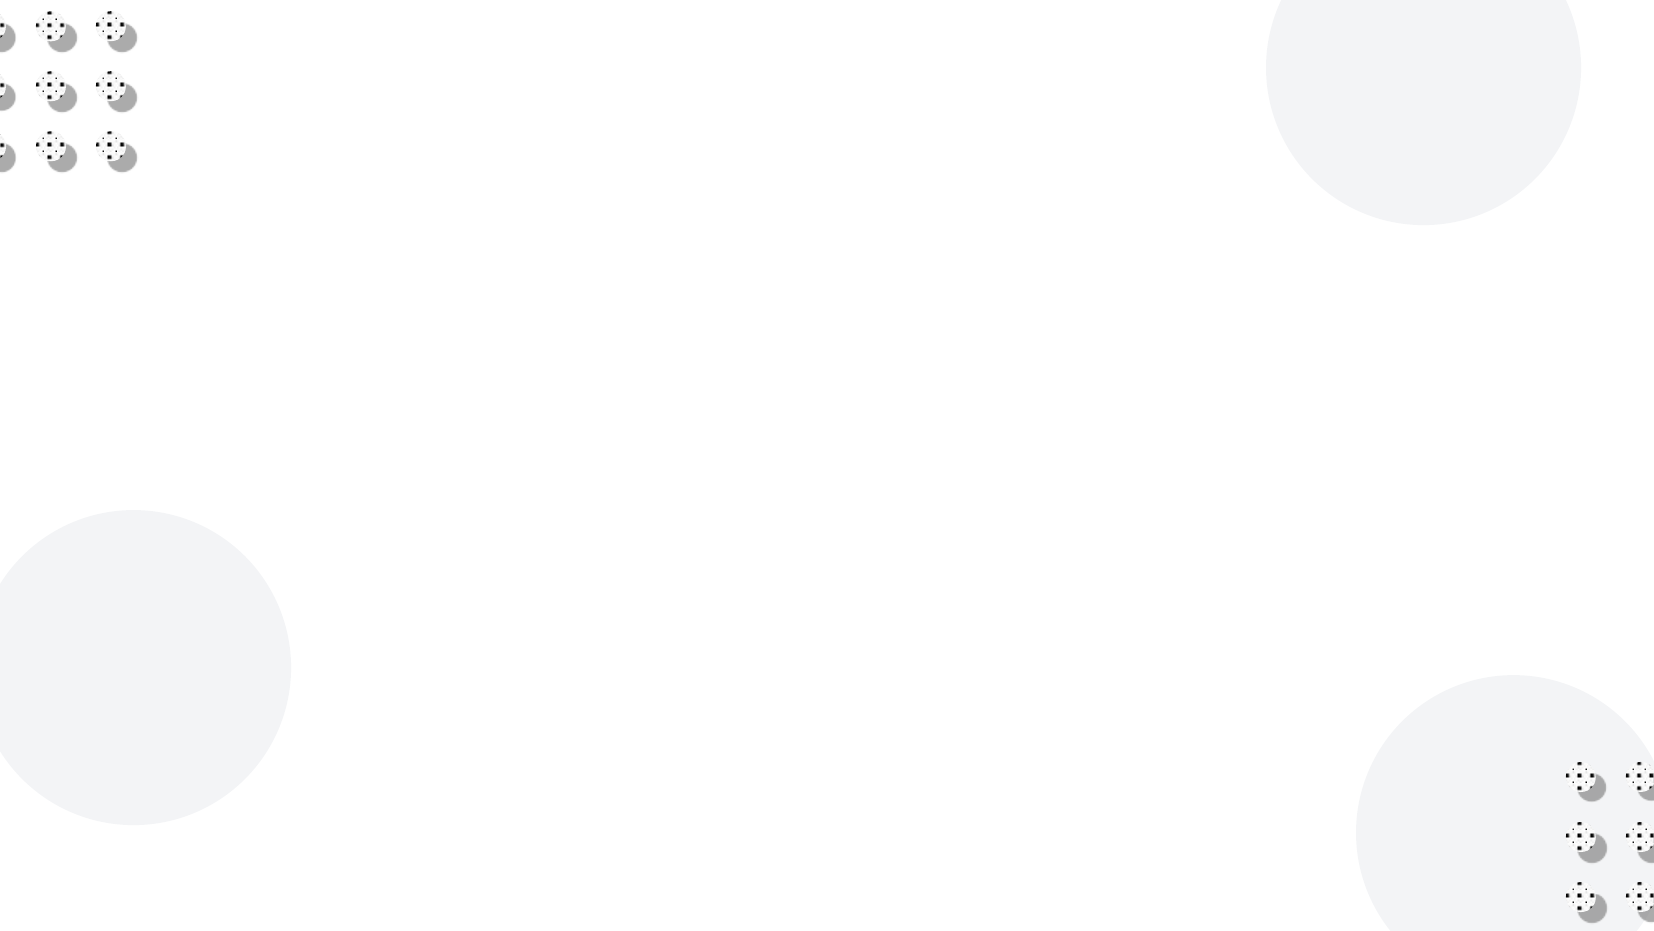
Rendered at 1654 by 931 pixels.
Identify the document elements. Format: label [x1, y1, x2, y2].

picture [0, 134, 7, 159]
picture [1625, 761, 1654, 792]
picture [95, 131, 127, 162]
picture [35, 11, 66, 42]
picture [1565, 761, 1596, 793]
picture [1565, 882, 1596, 913]
picture [35, 71, 66, 102]
picture [95, 11, 126, 42]
picture [1625, 881, 1654, 912]
picture [0, 74, 6, 99]
picture [1625, 821, 1654, 853]
picture [35, 131, 67, 162]
picture [95, 71, 126, 102]
picture [1565, 821, 1596, 853]
picture [0, 14, 6, 39]
